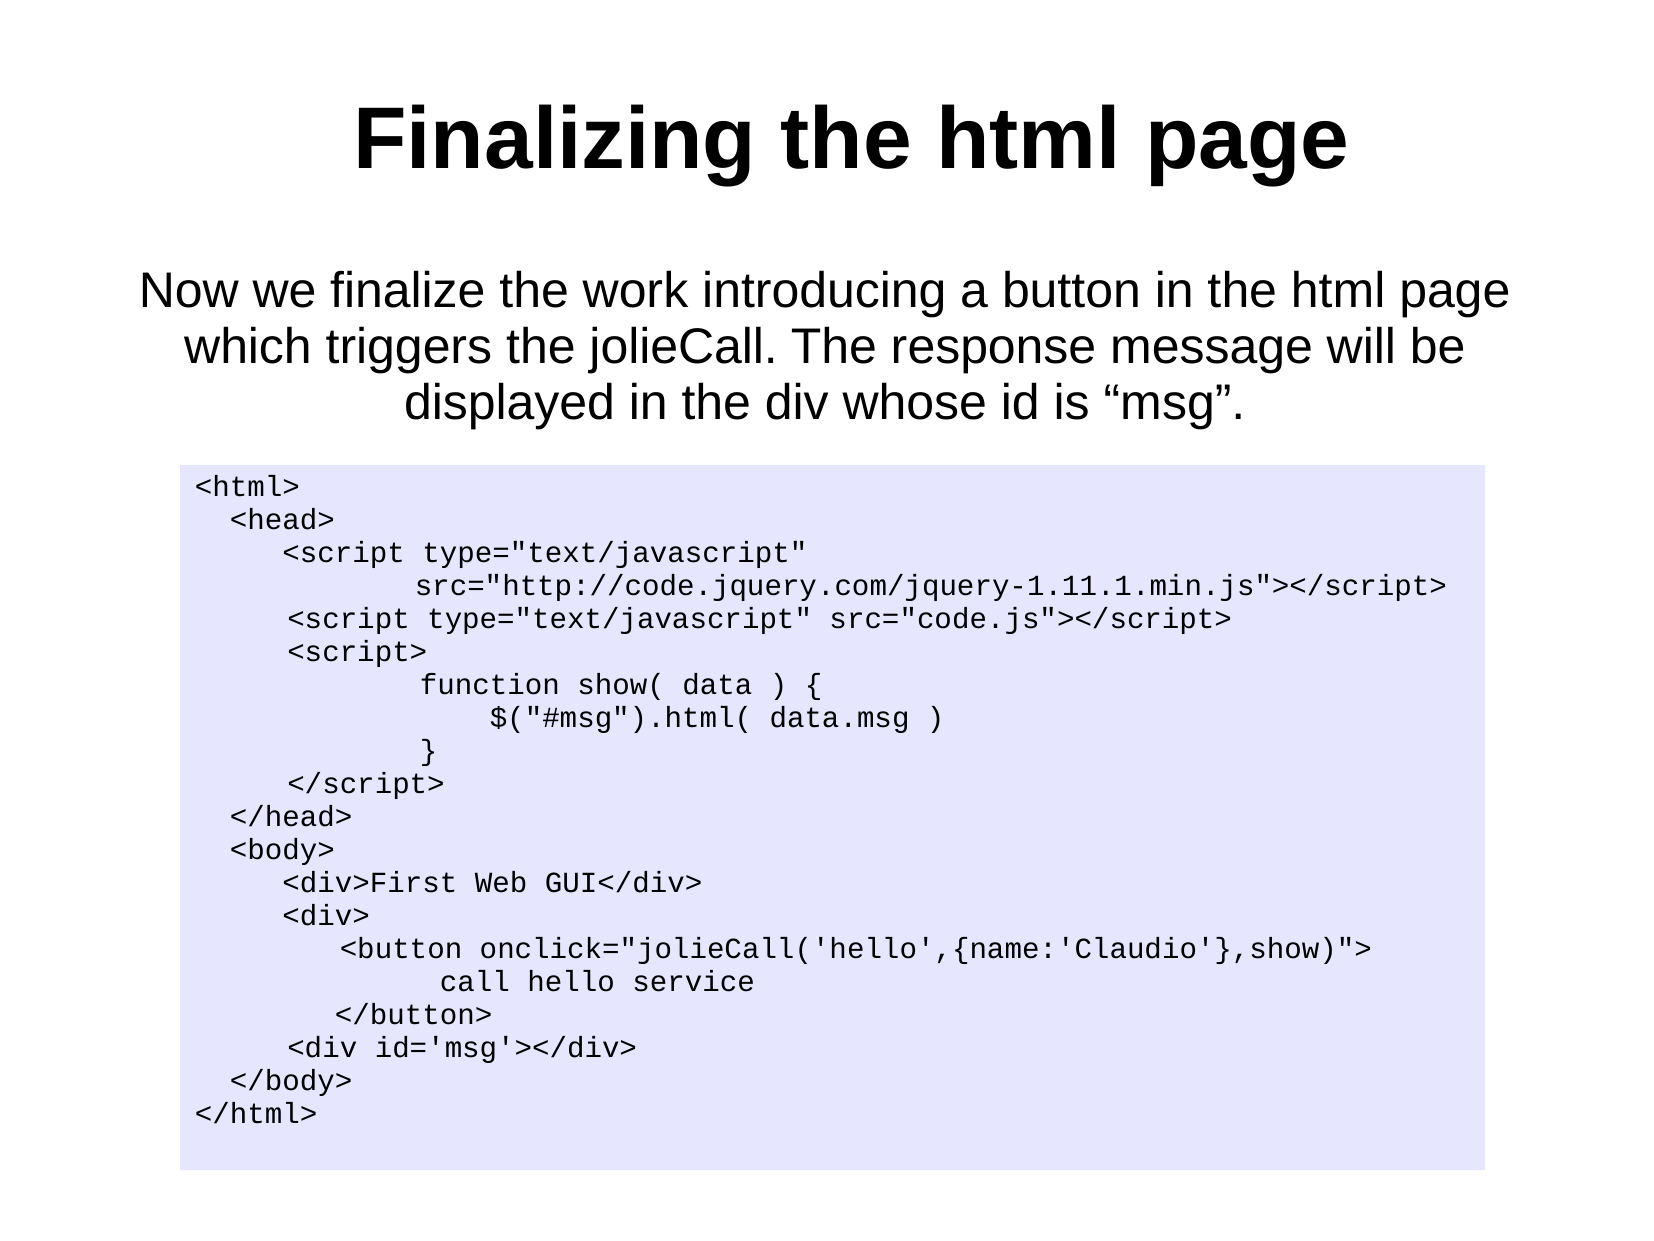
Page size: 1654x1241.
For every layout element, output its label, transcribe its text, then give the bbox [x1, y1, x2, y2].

text_box Now we finalize the work introducing a button in the html page which triggers the jolieCall. The response message will be displayed in the div whose id is “msg”. [75, 255, 1576, 439]
text_box <html> <head> <script type="text/javascript" src="http://code.jquery.com/jquery-1.11.1.min.js"></script> <script type="text/javascript" src="code.js"></script> <script> function show( data ) { $("#msg").html( data.msg ) } </script> </head> <body> <div>First Web GUI</div> <div> <button onclick="jolieCall('hello',{name:'Claudio'},show)"> call hello service </button> <div id='msg'></div> </body> </html> [180, 465, 1486, 1171]
text_box Finalizing the html page [338, 82, 1366, 196]
